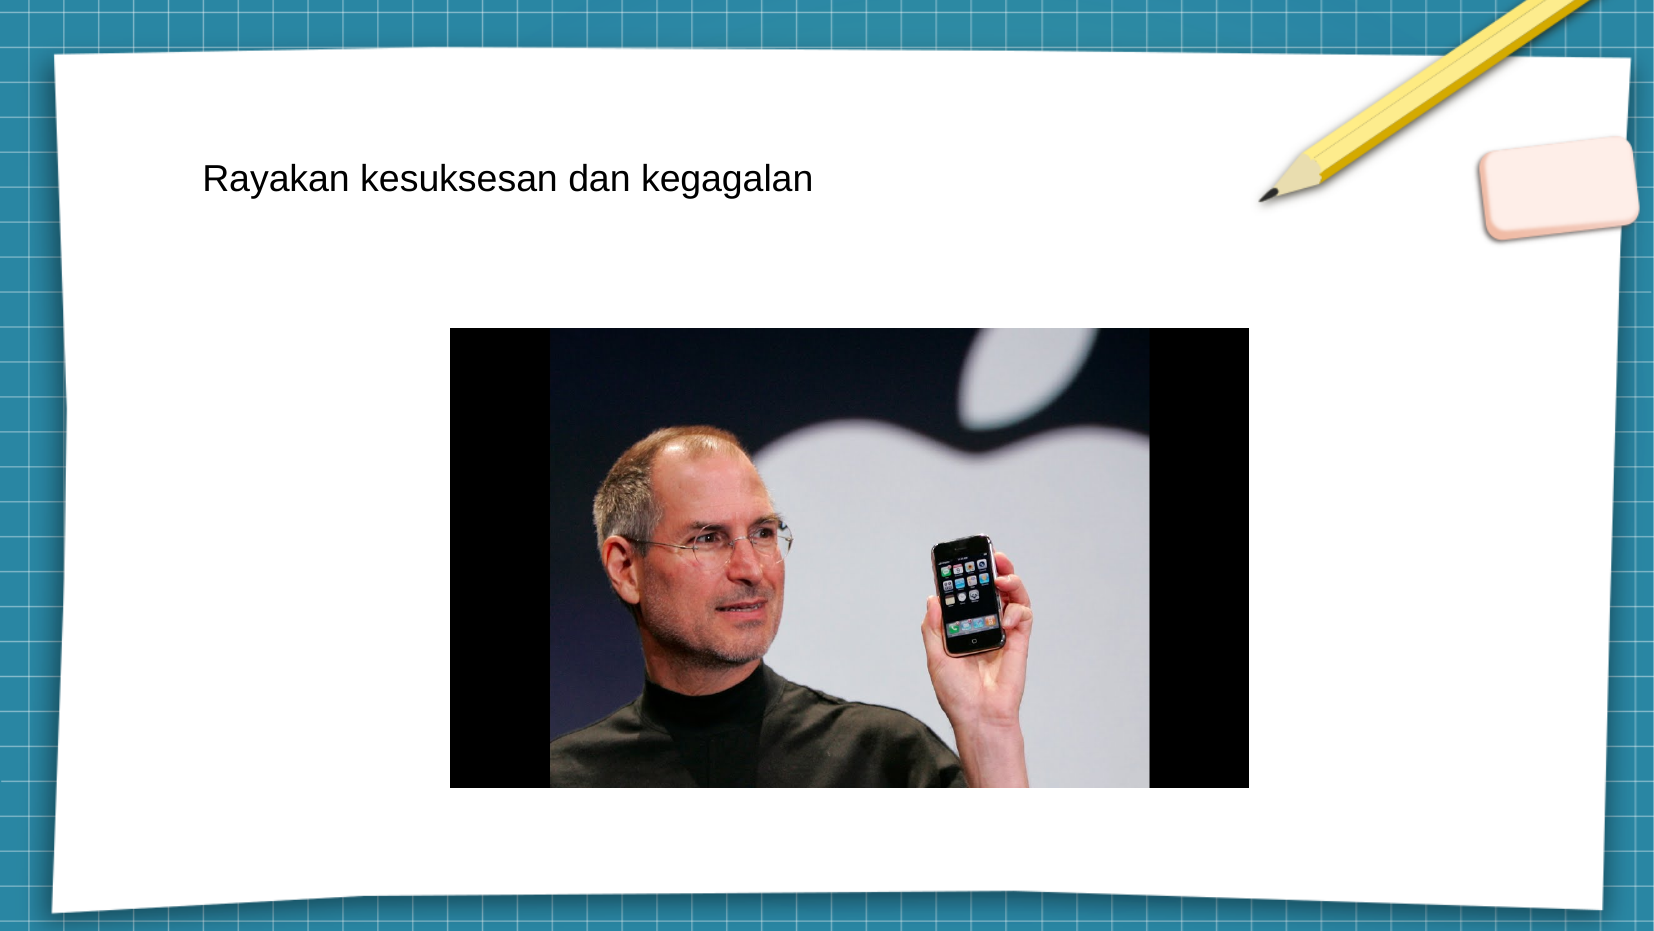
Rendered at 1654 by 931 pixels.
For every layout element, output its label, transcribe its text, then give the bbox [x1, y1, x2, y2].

text_box Rayakan kesuksesan dan kegagalan [187, 150, 1051, 226]
picture [0, 0, 1654, 931]
